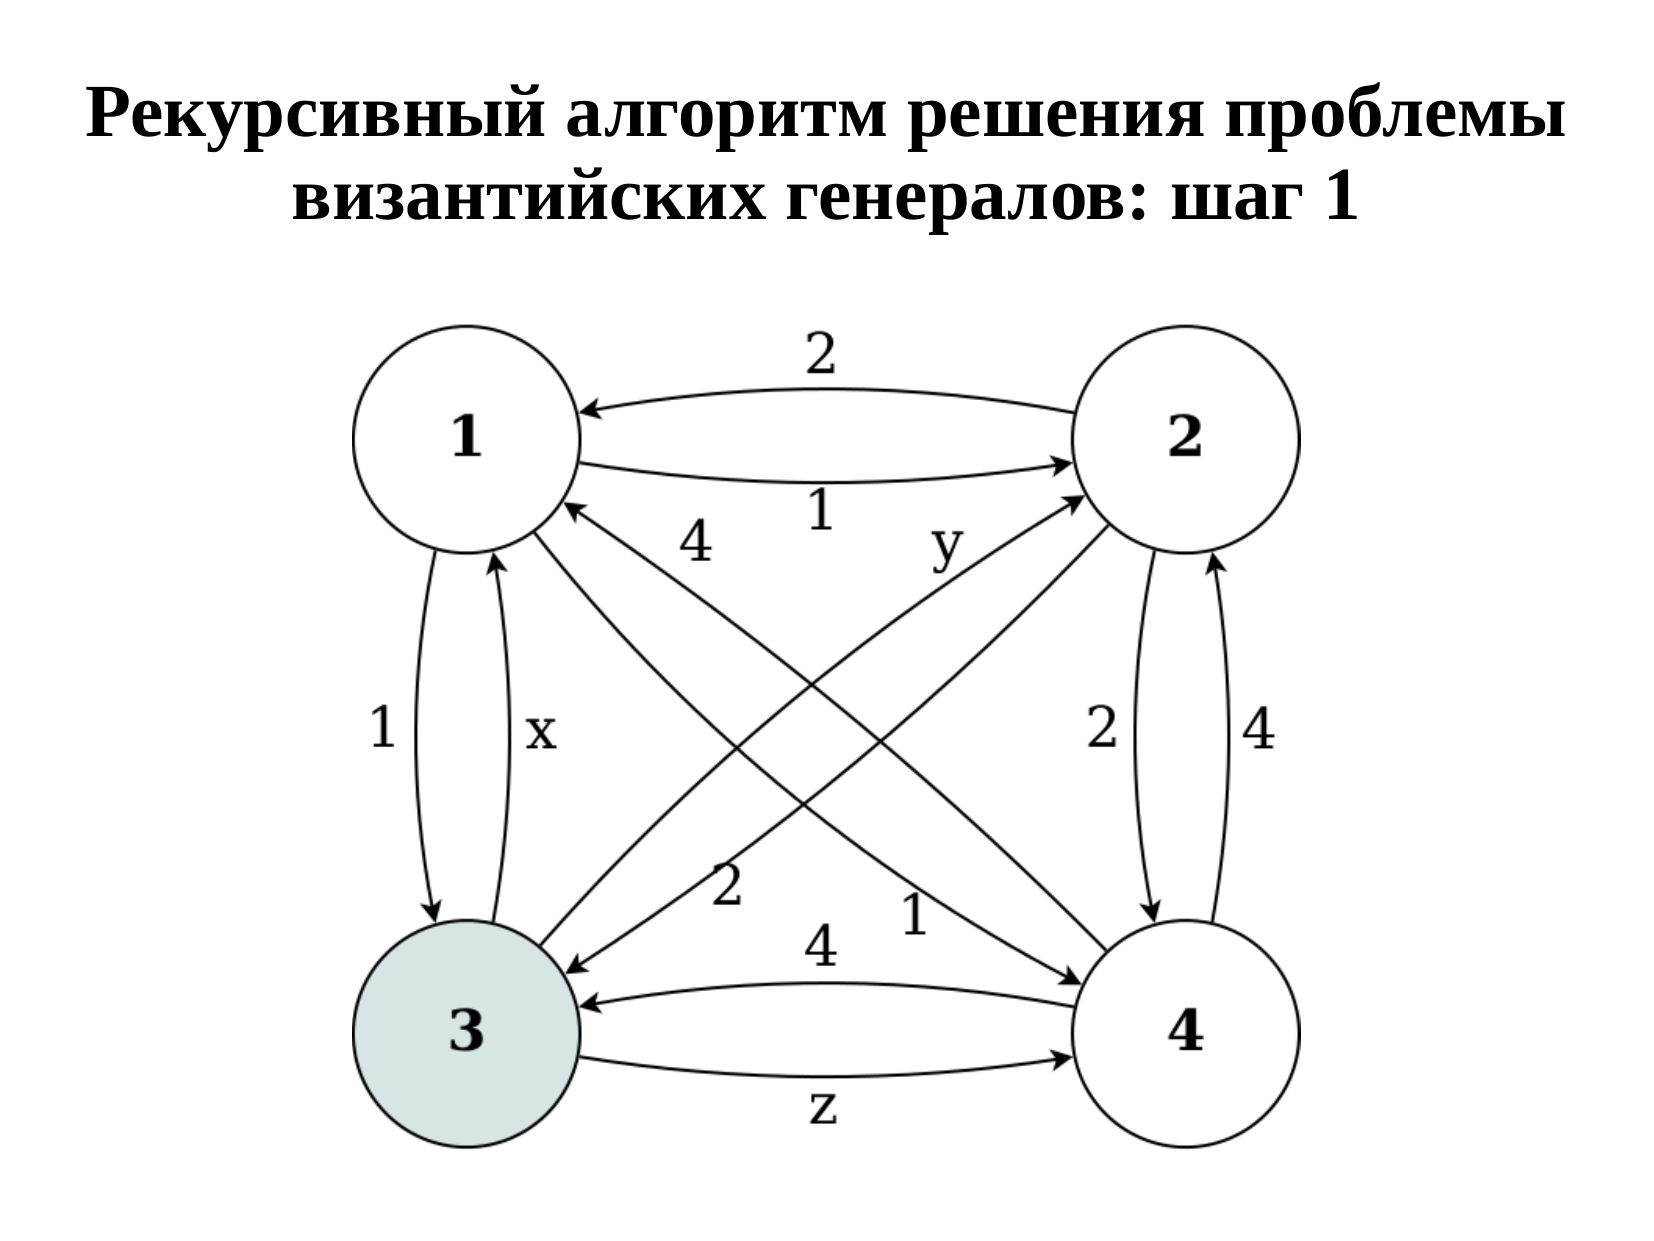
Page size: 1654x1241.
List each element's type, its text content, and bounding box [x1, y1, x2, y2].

picture [352, 314, 1301, 1152]
title Рекурсивный алгоритм решения проблемы византийских генералов: шаг 1 [82, 49, 1571, 257]
